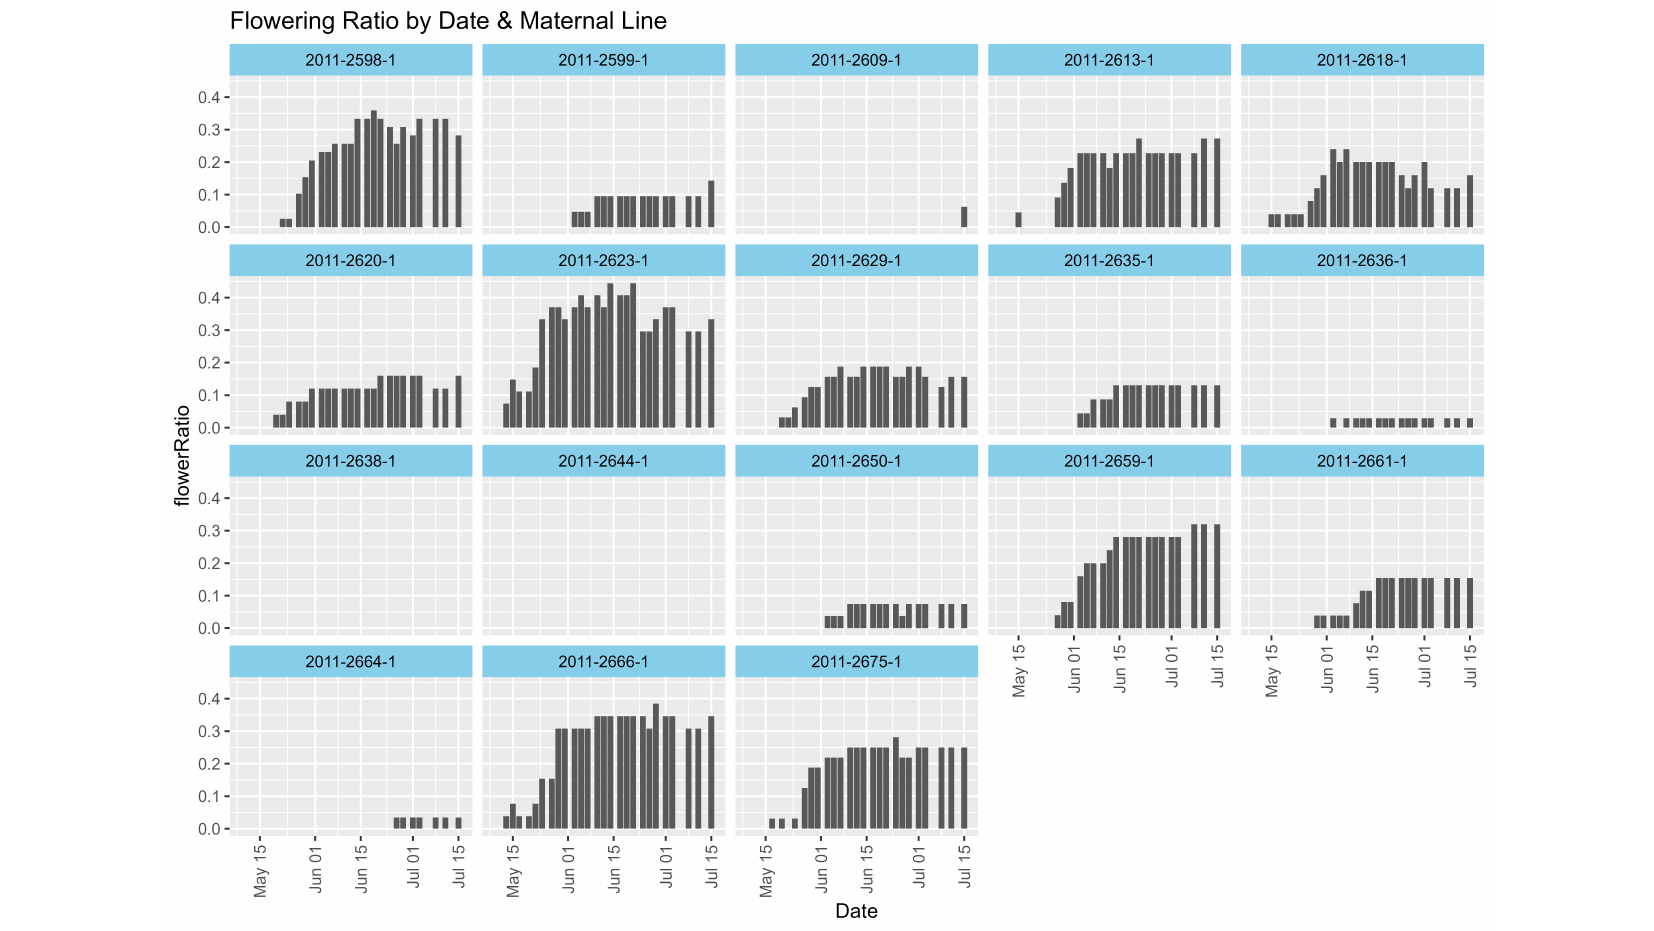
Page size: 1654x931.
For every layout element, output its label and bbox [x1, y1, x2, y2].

picture [164, 1, 1494, 931]
